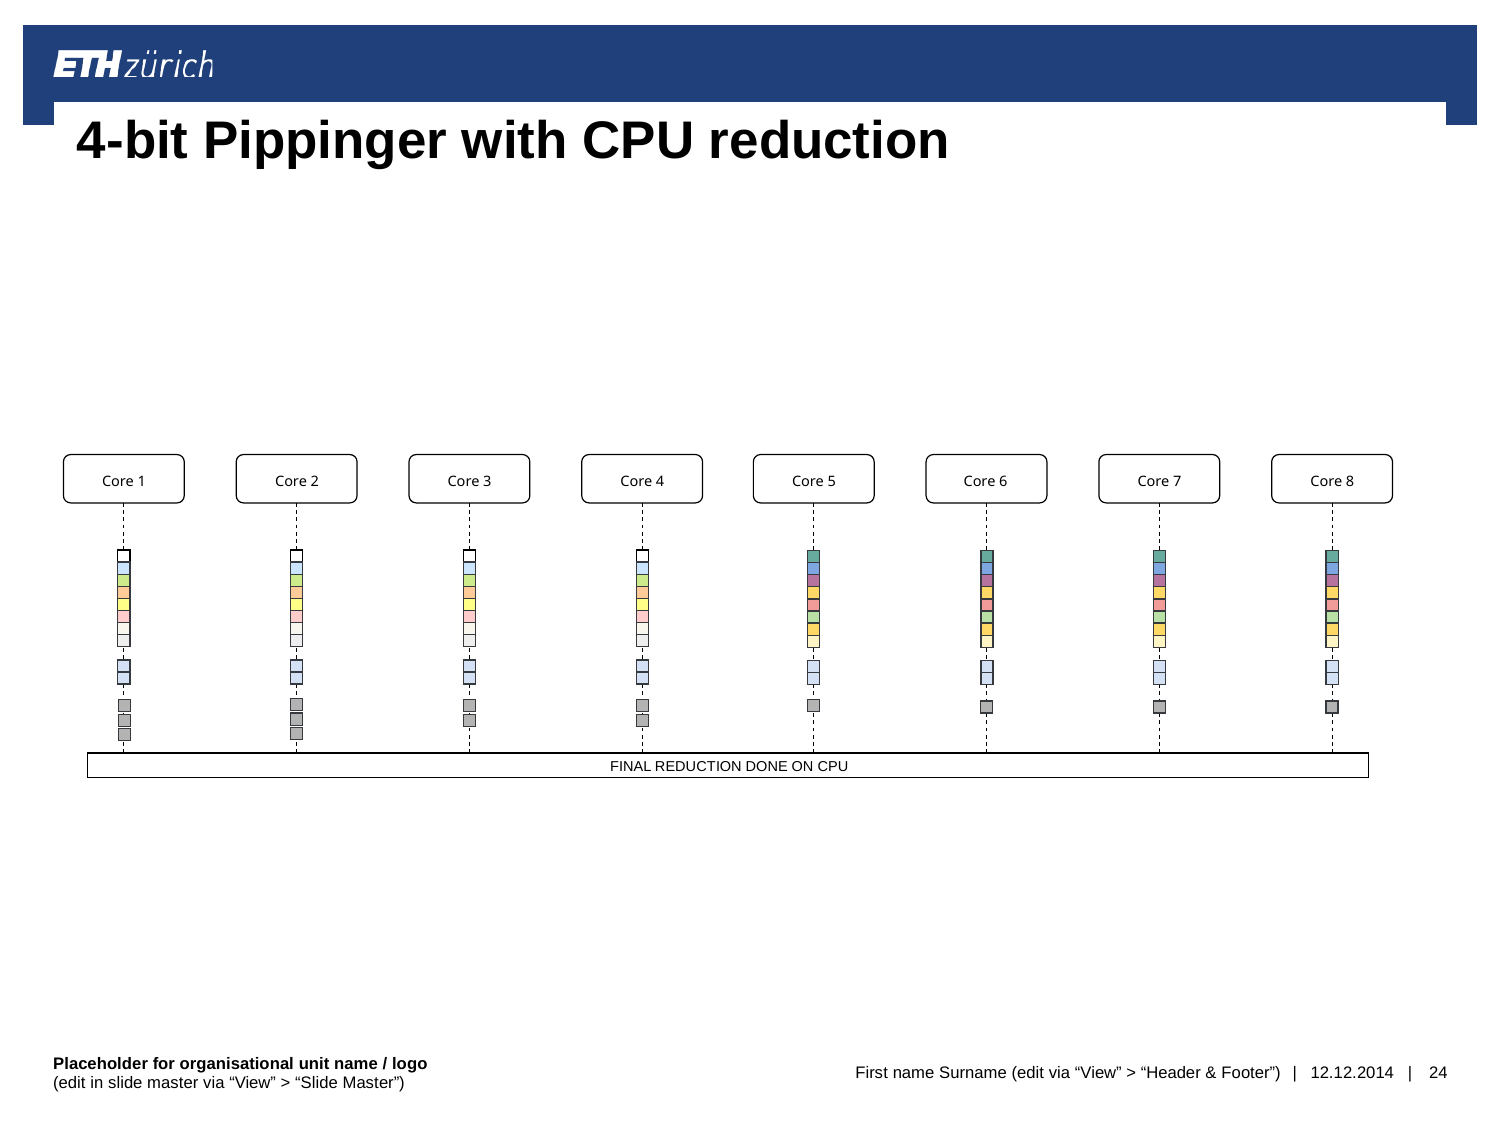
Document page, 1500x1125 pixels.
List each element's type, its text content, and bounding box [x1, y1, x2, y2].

picture [62, 453, 1394, 780]
title 4-bit Pippinger with CPU reduction [53, 101, 1447, 262]
